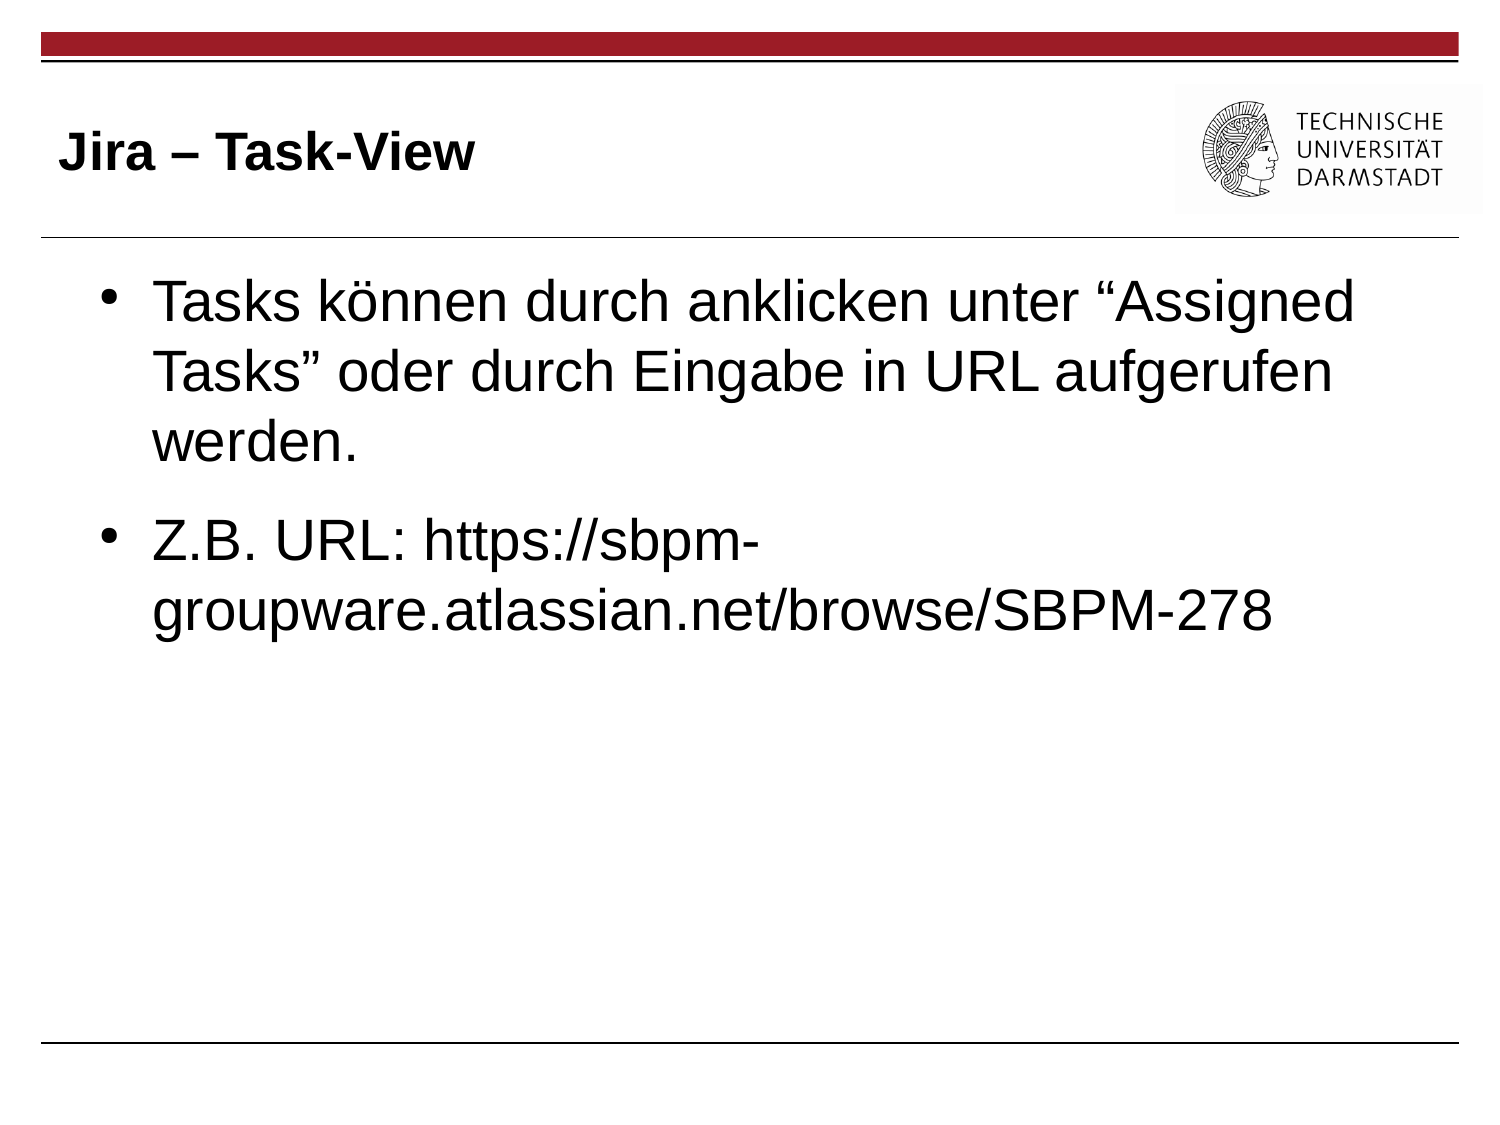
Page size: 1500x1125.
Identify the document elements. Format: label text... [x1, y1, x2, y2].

text_box Jira – Task-View [58, 80, 1149, 218]
list Tasks können durch anklicken unter “Assigned Tasks” oder durch Eingabe in URL aufgerufen werden. Z.B. URL: https://sbpm-groupware.atlassian.net/browse/SBPM-278 [81, 263, 1389, 1036]
picture [1175, 84, 1483, 214]
